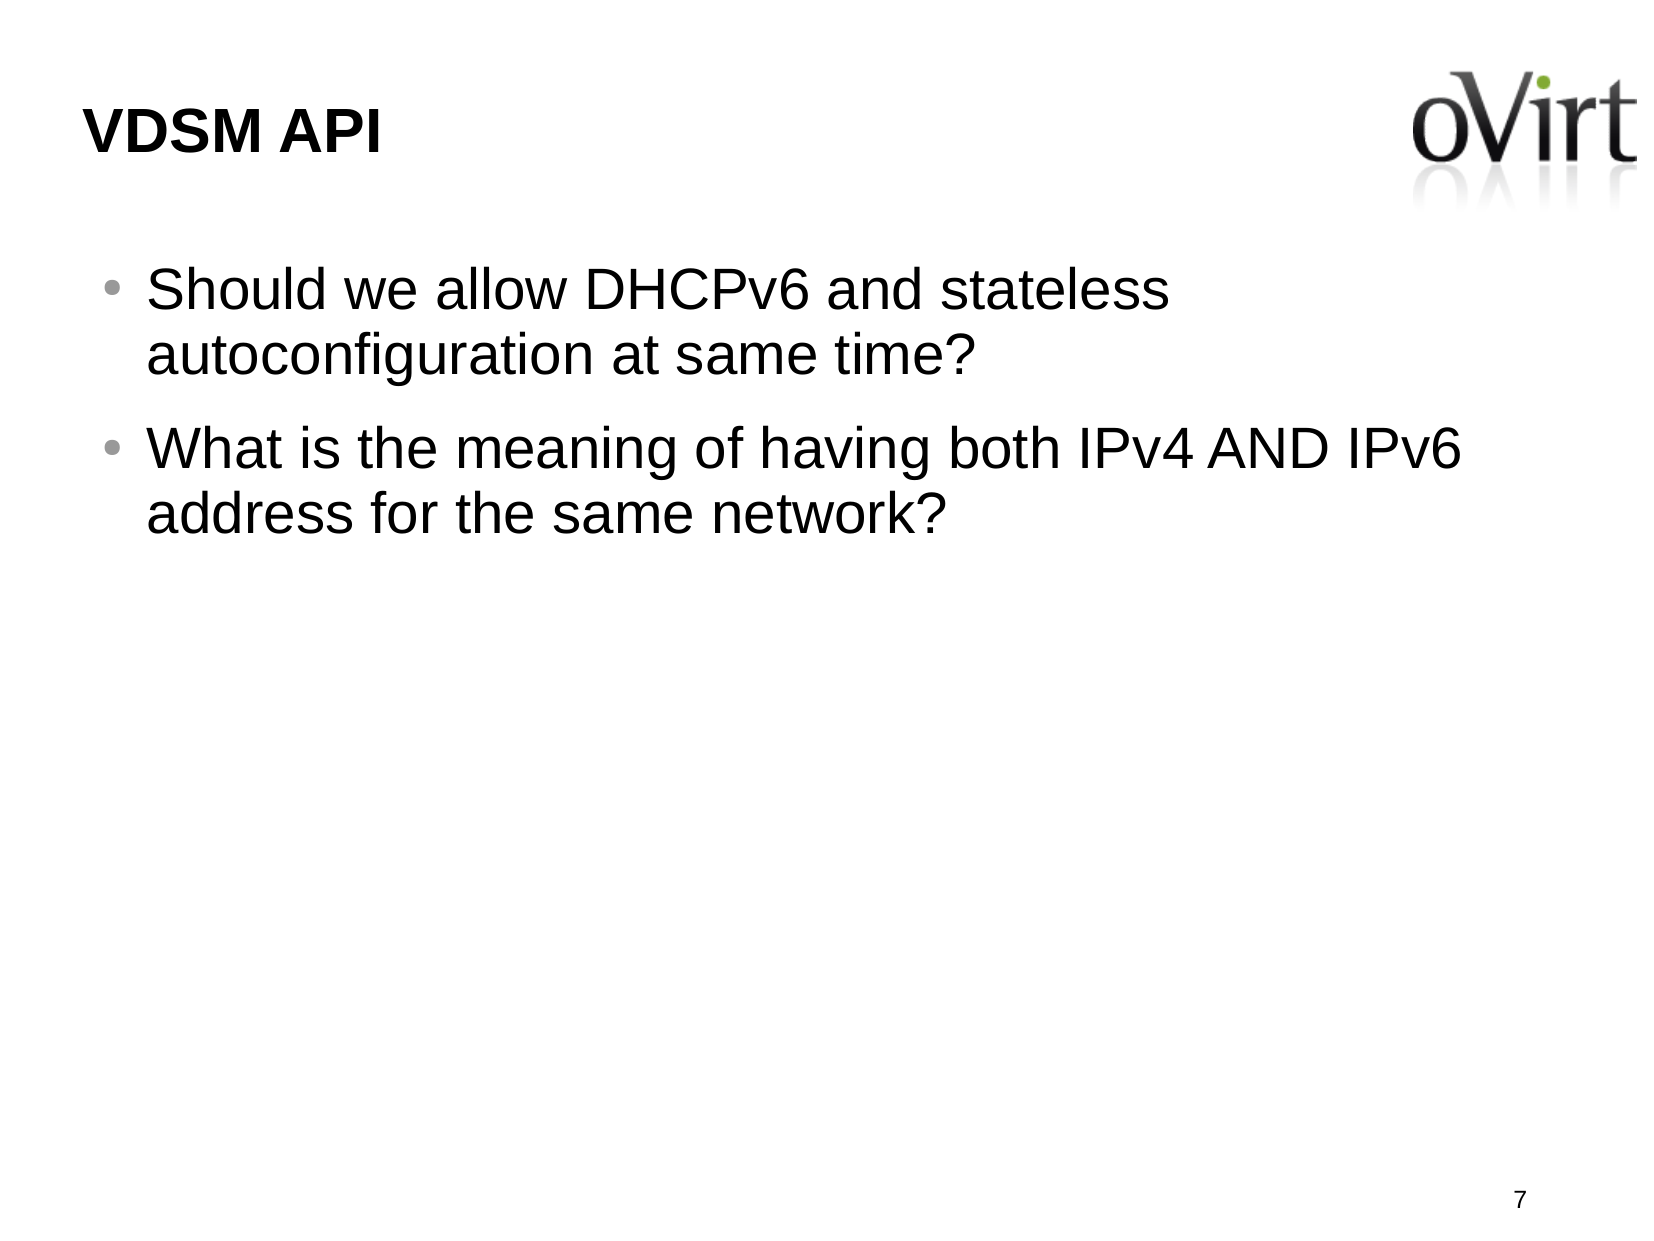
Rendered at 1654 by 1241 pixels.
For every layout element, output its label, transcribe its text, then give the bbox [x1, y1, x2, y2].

title VDSM API [82, 37, 1303, 226]
list Should we allow DHCPv6 and stateless autoconfiguration at same time? What is the meaning of having both IPv4 AND IPv6 address for the same network? [86, 256, 1576, 1051]
picture [1413, 63, 1637, 212]
